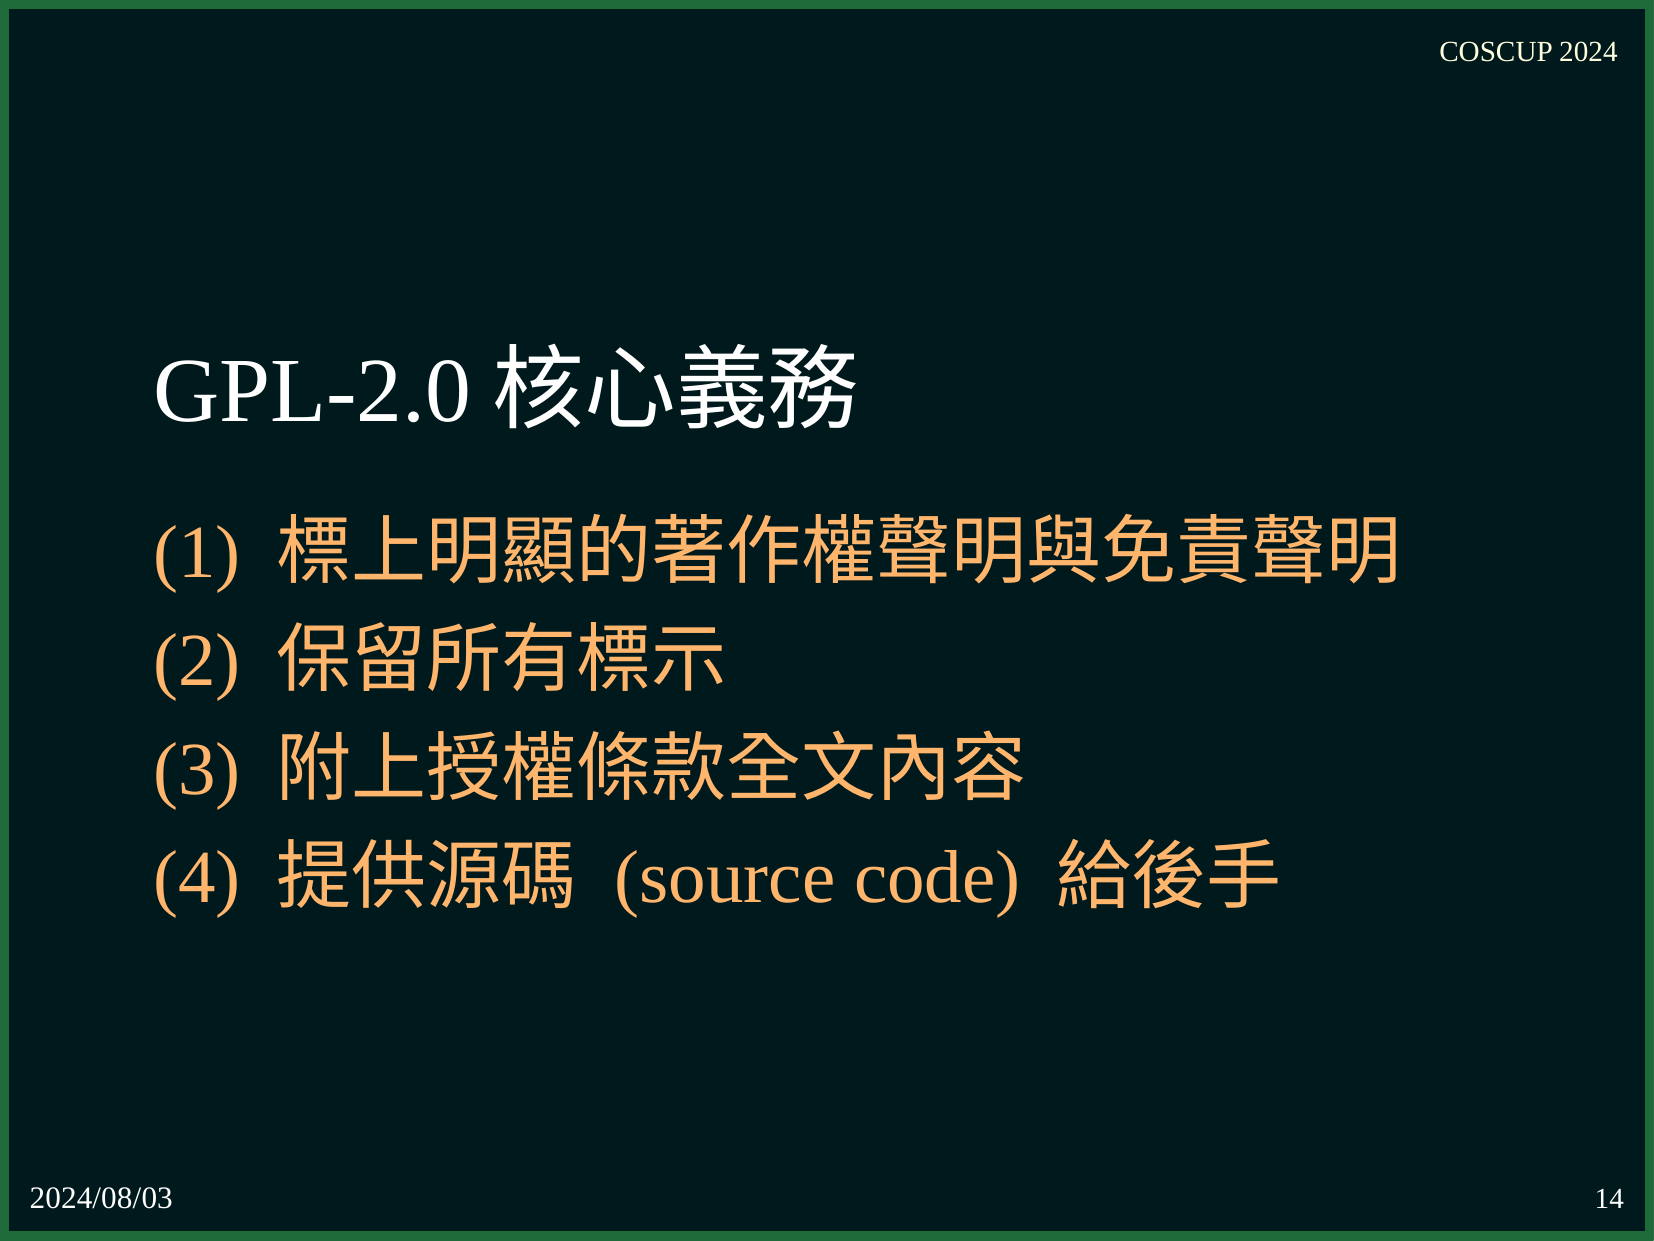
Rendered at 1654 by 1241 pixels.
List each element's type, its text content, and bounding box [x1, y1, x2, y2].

title GPL-2.0核心義務 (1) 標上明顯的著作權聲明與免責聲明 (2) 保留所有標示 (3) 附上授權條款全文內容 (4) 提供源碼 (source code) 給後手 [153, 260, 1512, 979]
